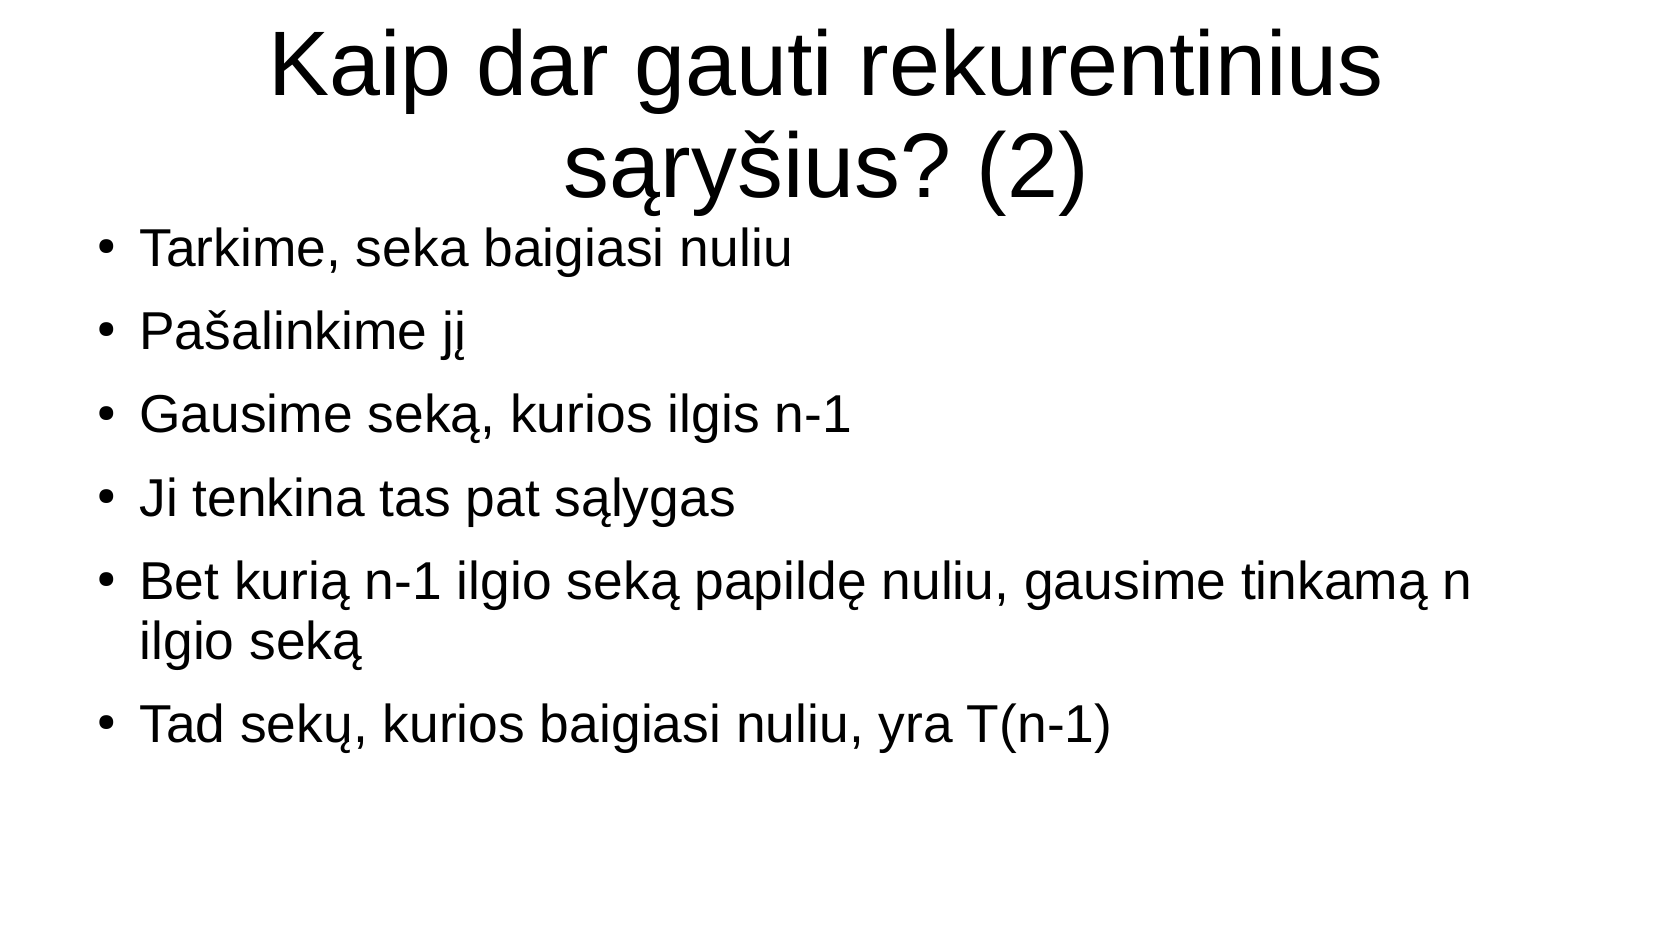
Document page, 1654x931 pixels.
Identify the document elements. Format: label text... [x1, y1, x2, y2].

title Kaip dar gauti rekurentinius sąryšius? (2) [82, 12, 1571, 217]
list Tarkime, seka baigiasi nuliu Pašalinkime jį Gausime seką, kurios ilgis n-1 Ji tenkina tas pat sąlygas Bet kurią n-1 ilgio seką papildę nuliu, gausime tinkamą n ilgio seką Tad sekų, kurios baigiasi nuliu, yra T(n-1) [82, 217, 1571, 758]
